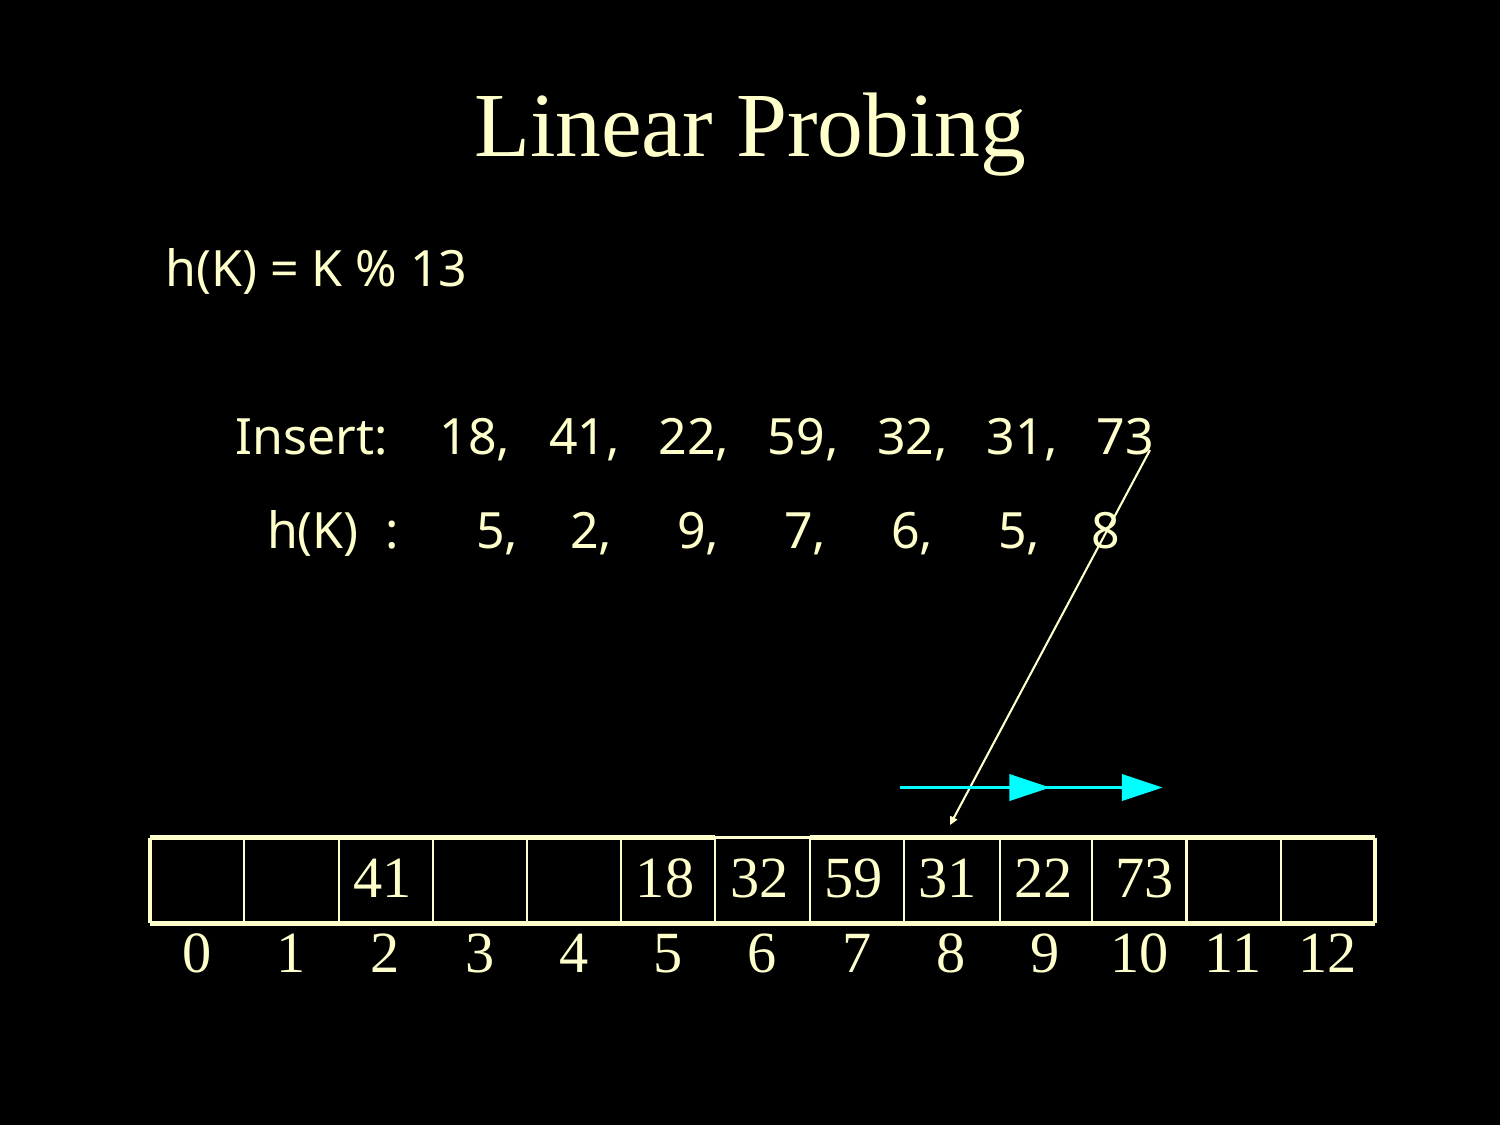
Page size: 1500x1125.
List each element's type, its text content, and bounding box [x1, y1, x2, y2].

text_box h(K) : 5, 2, 9, 7, 6, 5, 8 [252, 487, 1128, 572]
title Linear Probing [22, 62, 1480, 188]
text_box 1 [245, 912, 339, 998]
text_box 4 [527, 912, 622, 998]
text_box 59 [811, 840, 903, 912]
text_box 10 [1093, 912, 1187, 998]
text_box 18 [622, 840, 714, 912]
text_box 41 [340, 840, 432, 912]
text_box 7 [810, 912, 904, 998]
text_box 0 [150, 912, 245, 998]
text_box 5 [622, 912, 716, 998]
text_box 32 [716, 839, 809, 912]
text_box 12 [1281, 912, 1375, 998]
text_box h(K) = K % 13 [150, 224, 483, 309]
text_box 2 [339, 912, 433, 998]
text_box 6 [716, 912, 810, 998]
text_box 22 [1001, 840, 1091, 912]
text_box 9 [998, 912, 1093, 998]
text_box 8 [904, 912, 998, 998]
text_box 11 [1187, 912, 1281, 998]
text_box 31 [905, 840, 999, 912]
text_box 3 [433, 912, 527, 998]
text_box h(K) : 5, 2, 9, 7, 6, 5, 8 [1087, 487, 1136, 572]
text_box Insert: 18, 41, 22, 59, 32, 31, 73 [220, 392, 1169, 477]
text_box 73 [1100, 837, 1189, 918]
